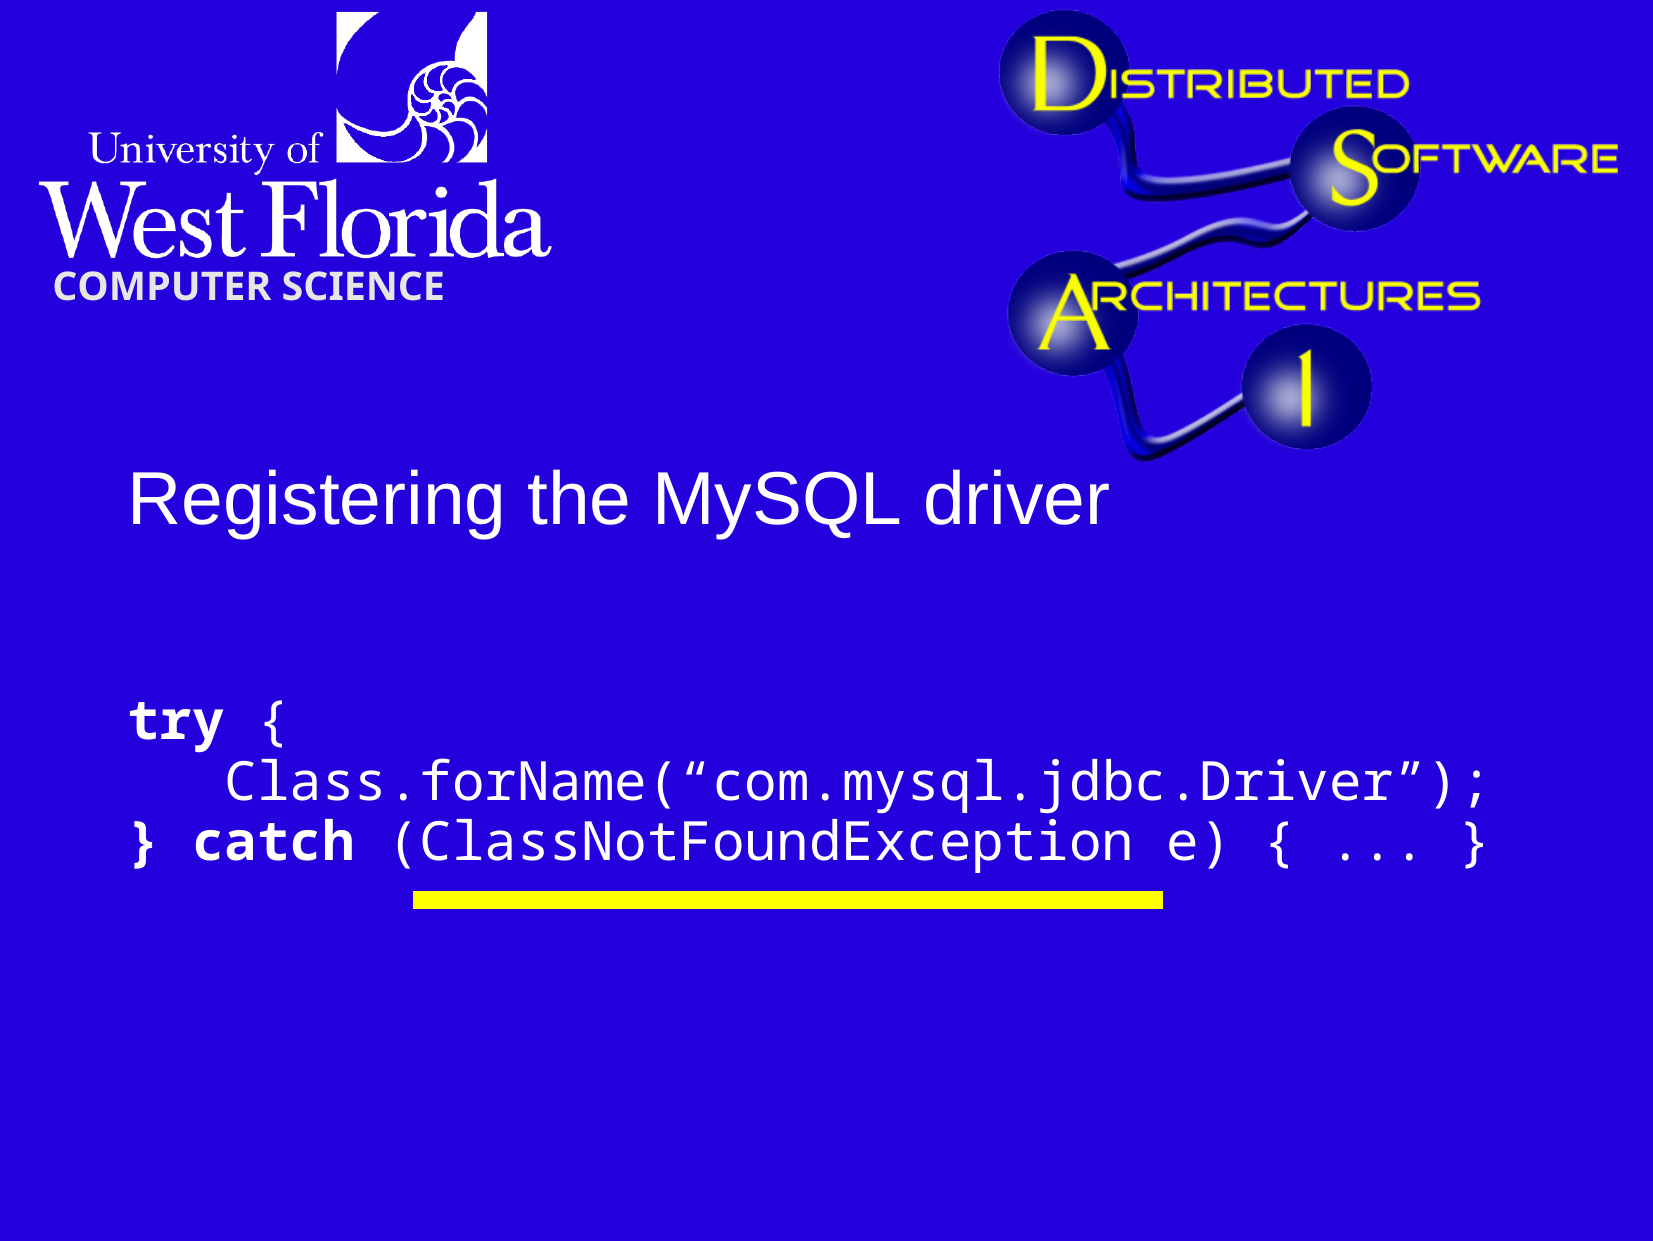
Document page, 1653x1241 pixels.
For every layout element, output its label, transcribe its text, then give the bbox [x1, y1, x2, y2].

text_box COMPUTER SCIENCE [37, 262, 563, 316]
text_box Registering the MySQL driver try { Class.forName(“com.mysql.jdbc.Driver”); } catch (ClassNotFoundException e) { ... } [112, 450, 1538, 801]
picture [37, 0, 559, 262]
picture [910, 0, 1653, 506]
